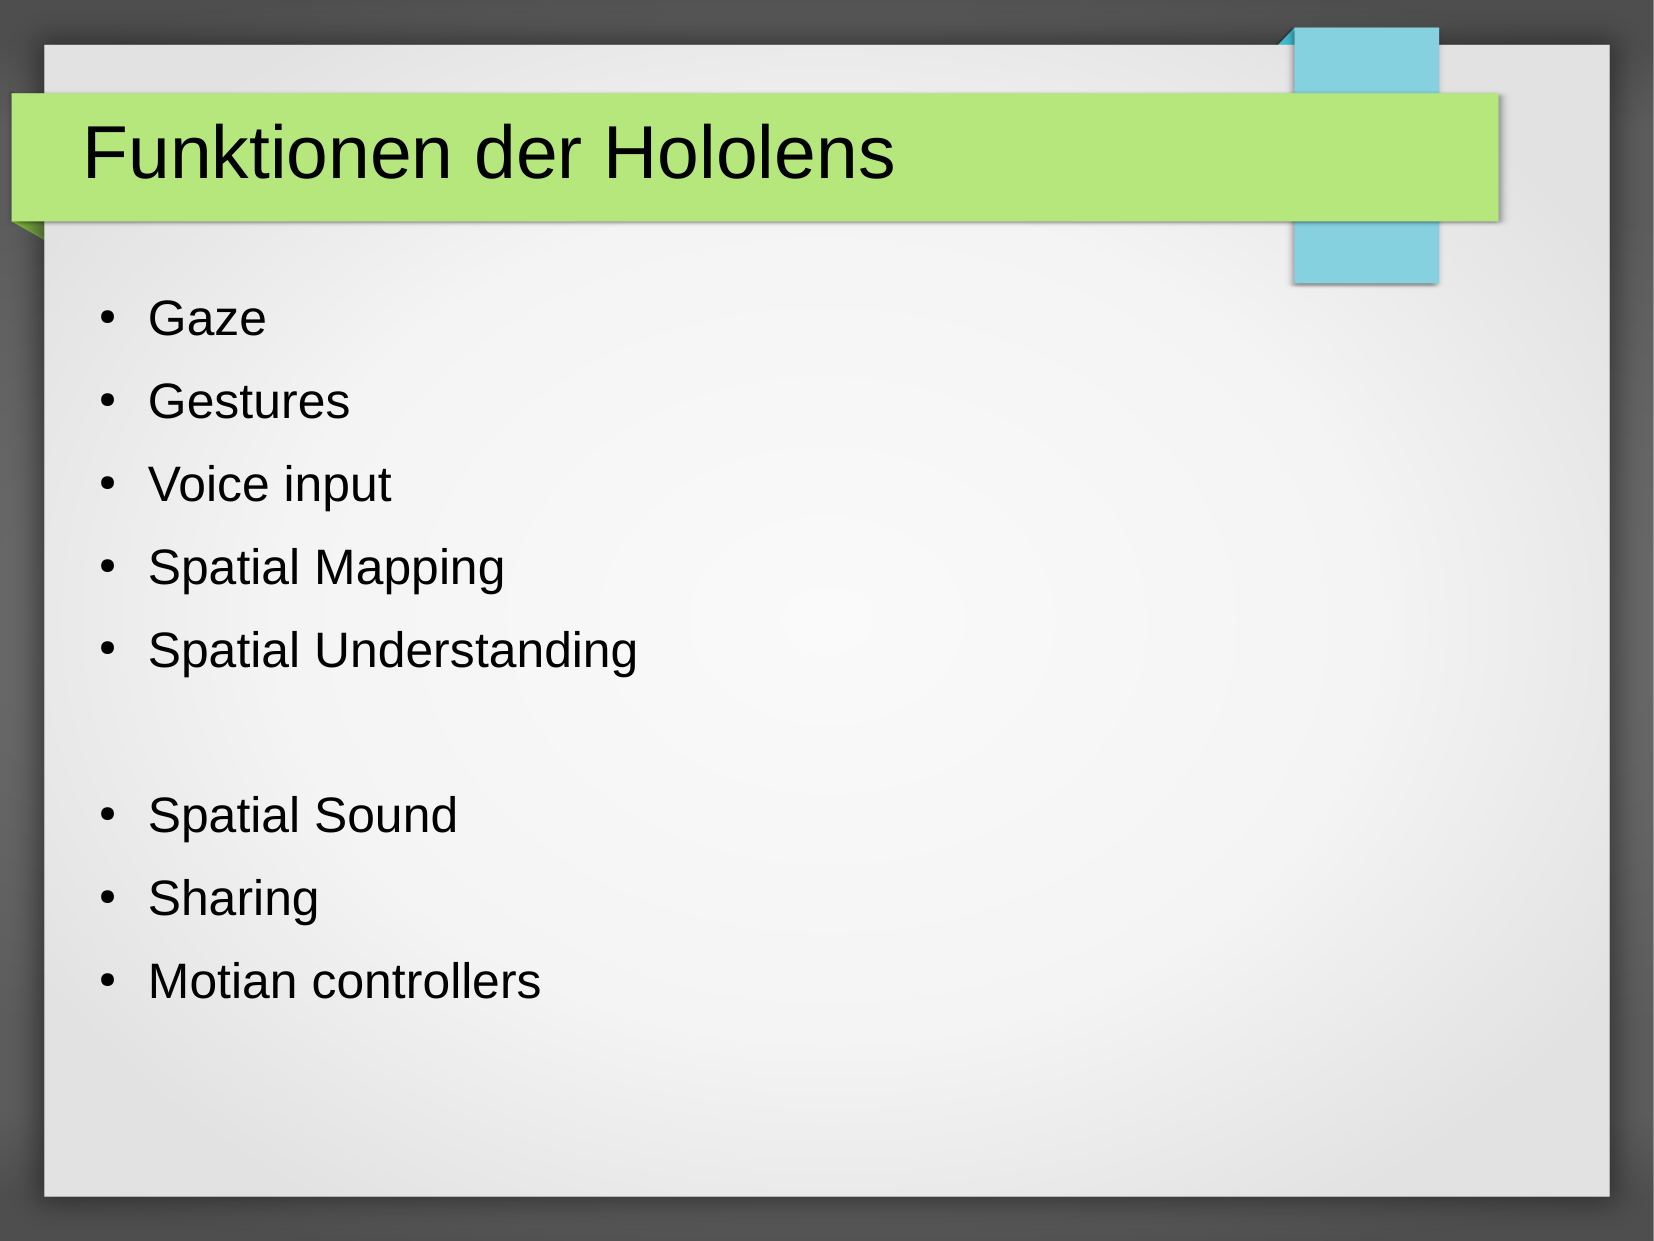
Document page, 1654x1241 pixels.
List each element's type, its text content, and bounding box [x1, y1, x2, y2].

list Gaze Gestures Voice input Spatial Mapping Spatial Understanding Spatial Sound Sharing Motian controllers [82, 290, 1571, 1010]
title Funktionen der Hololens [82, 49, 1571, 257]
picture [0, 0, 1654, 1241]
